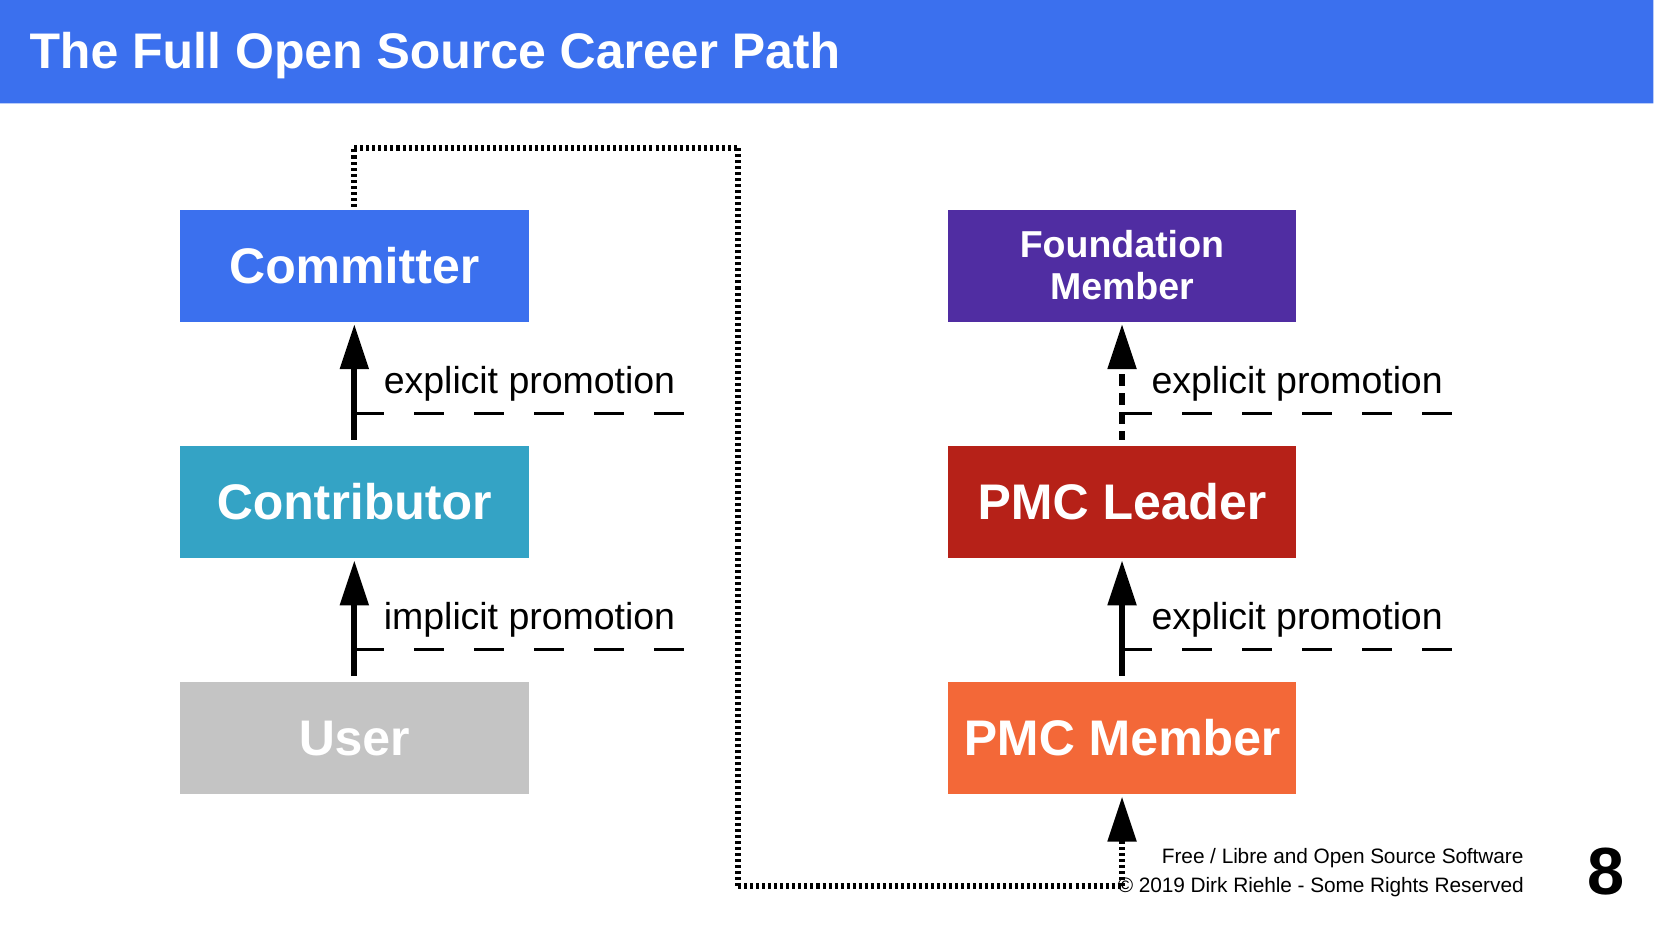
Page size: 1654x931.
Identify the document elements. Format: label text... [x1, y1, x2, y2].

text_box PMC Leader [944, 442, 1300, 562]
text_box explicit promotion [1122, 561, 1477, 650]
text_box Committer [177, 206, 532, 325]
text_box implicit promotion [354, 561, 709, 650]
title The Full Open Source Career Path [0, 0, 1654, 104]
text_box User [177, 679, 532, 798]
text_box Foundation Member [944, 206, 1300, 325]
text_box explicit promotion [1122, 324, 1477, 414]
text_box PMC Member [944, 679, 1300, 798]
text_box explicit promotion [354, 324, 709, 414]
text_box Contributor [177, 442, 532, 562]
